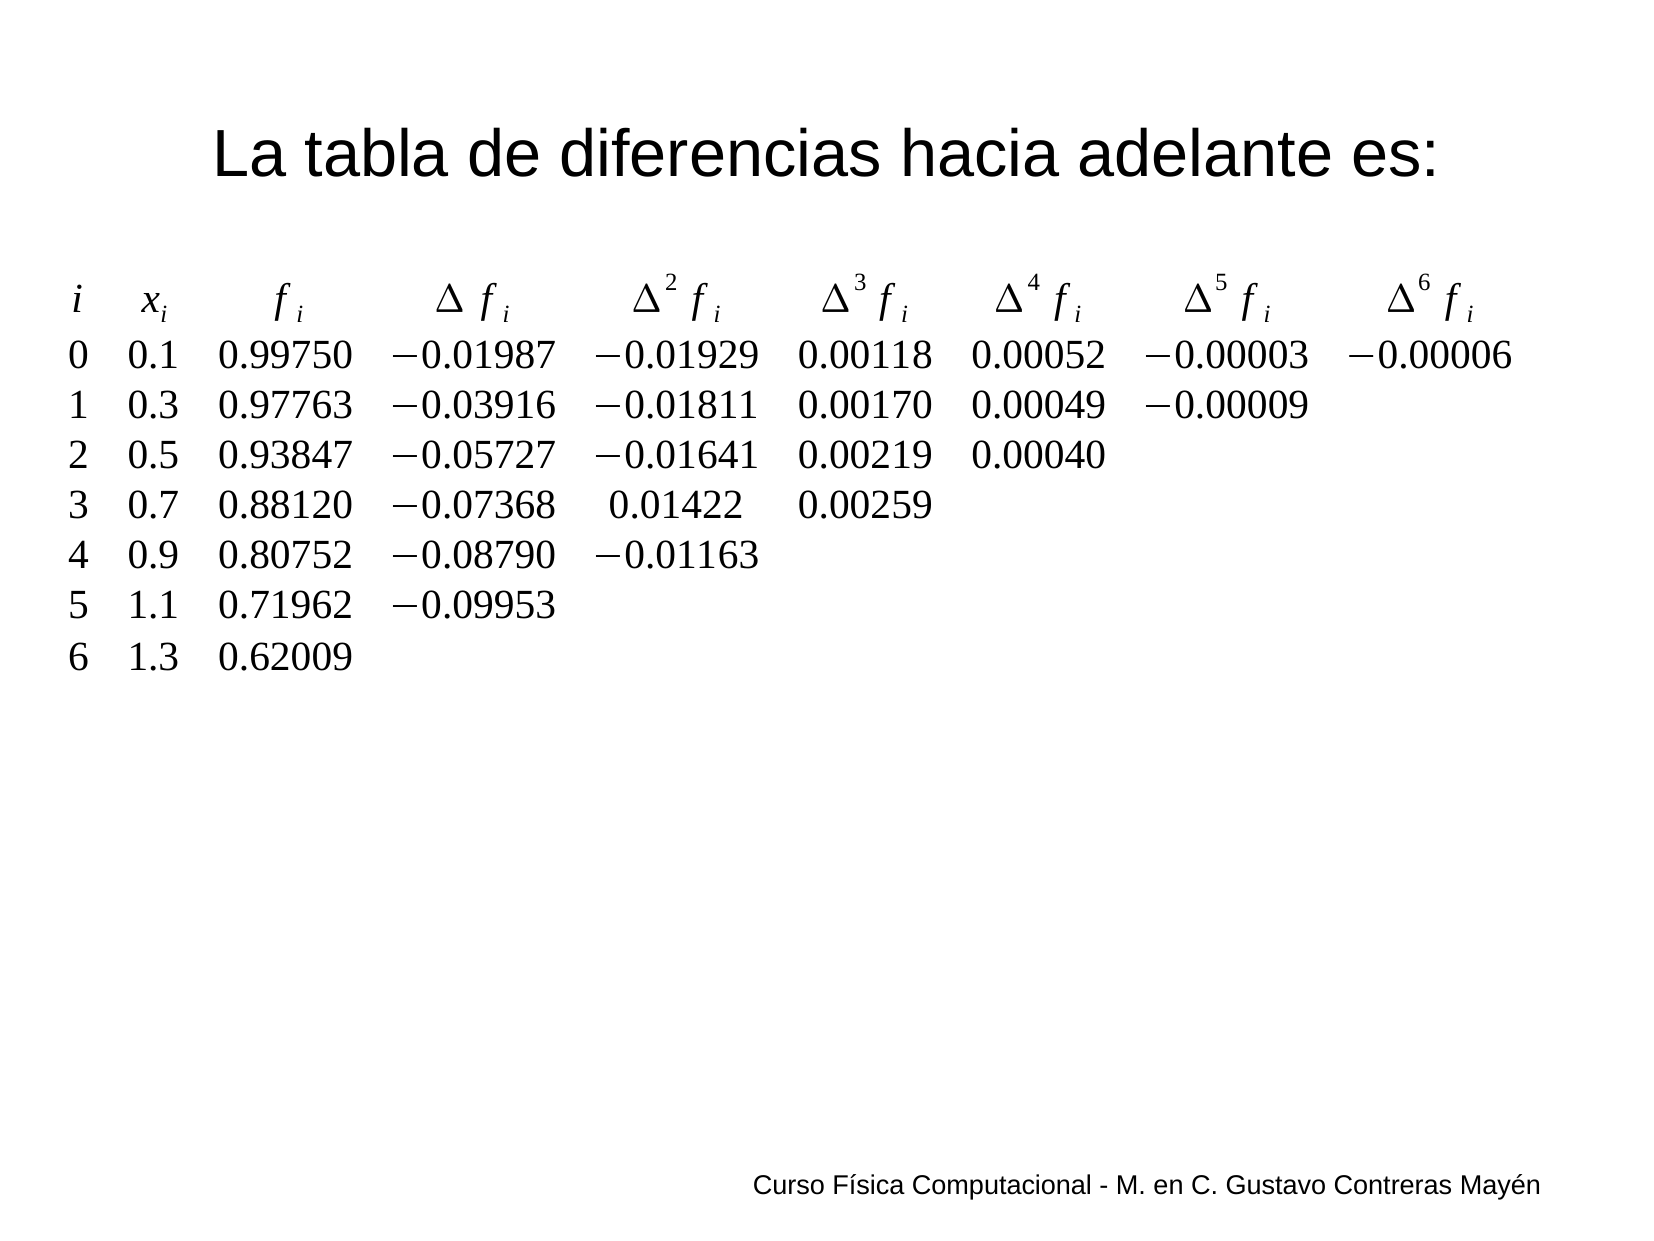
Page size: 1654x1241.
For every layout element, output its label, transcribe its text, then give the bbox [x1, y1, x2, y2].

chart [60, 265, 1519, 680]
title La tabla de diferencias hacia adelante es: [82, 49, 1571, 257]
